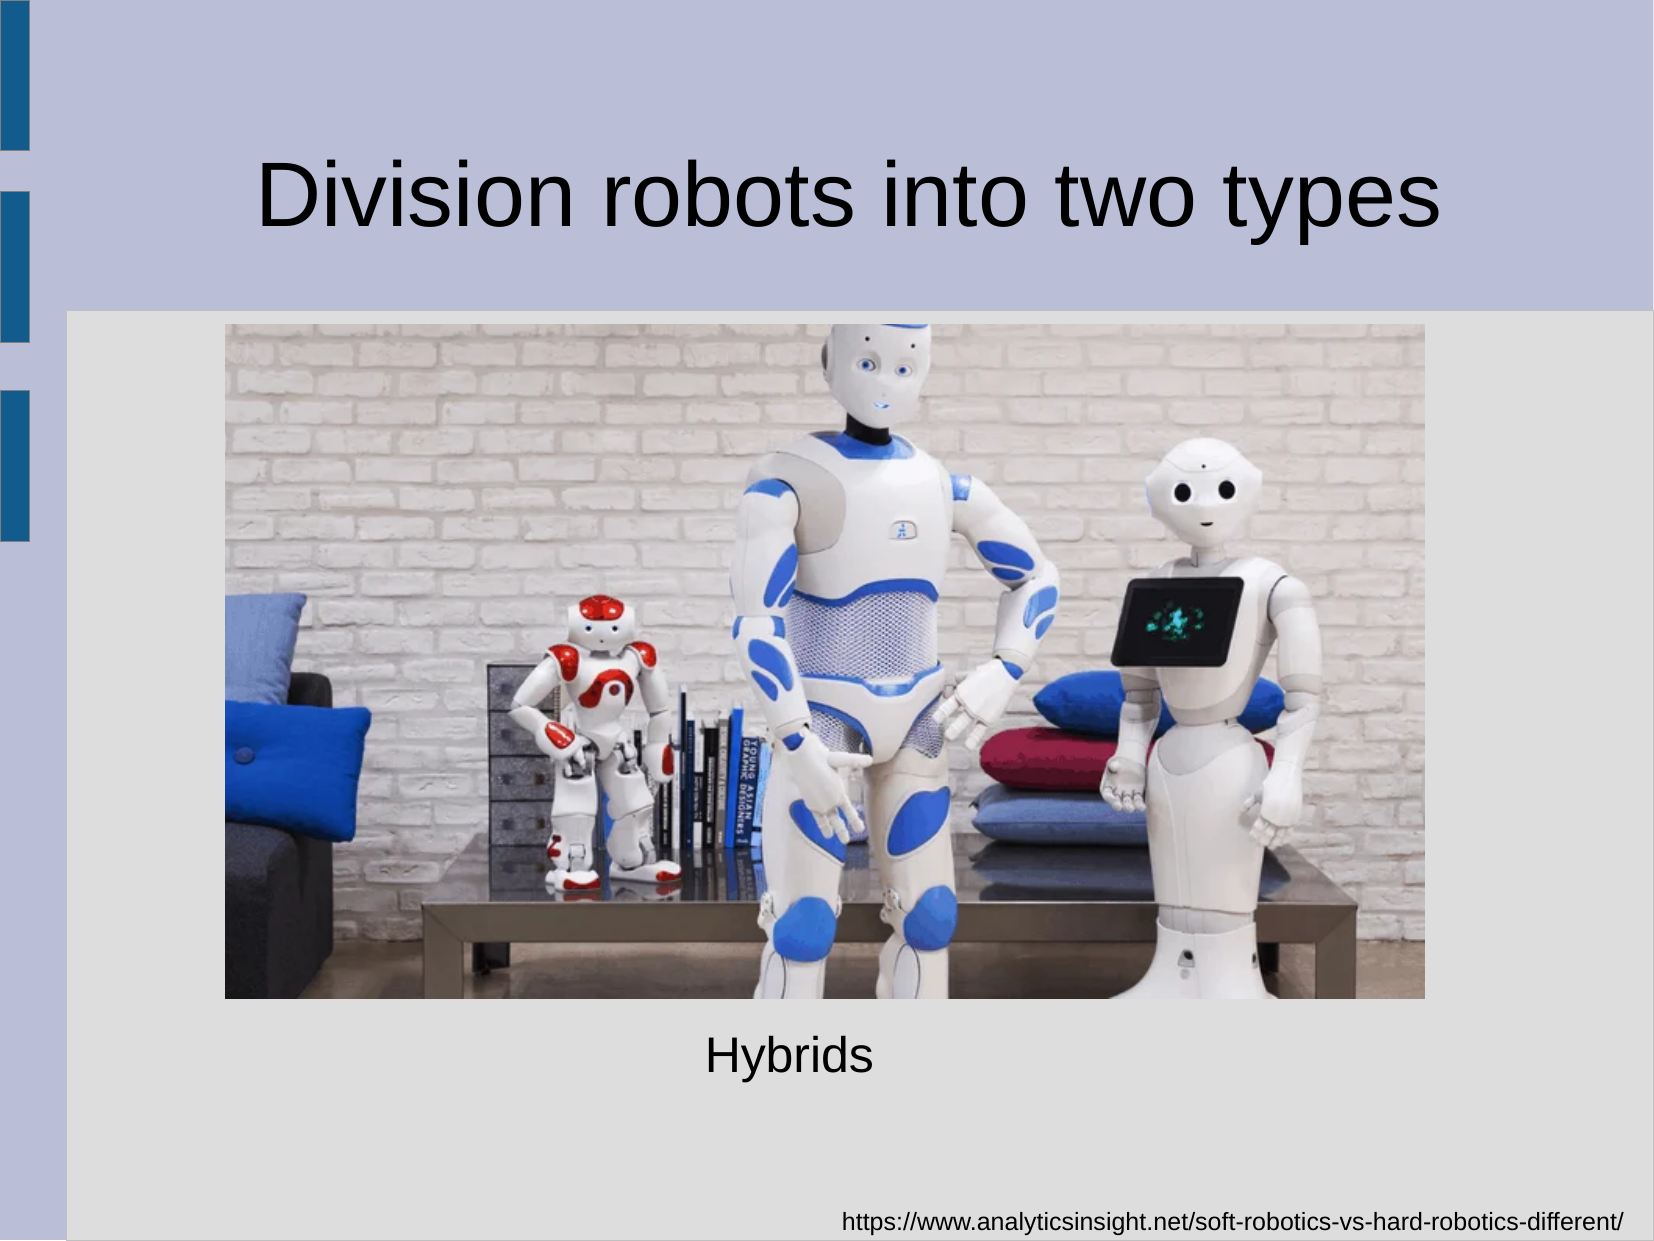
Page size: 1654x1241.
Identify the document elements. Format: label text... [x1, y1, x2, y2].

text_box Hybrids [690, 1020, 1654, 1189]
title Division robots into two types [121, 91, 1534, 299]
picture [225, 324, 1425, 1000]
text_box https://www.analyticsinsight.net/soft-robotics-vs-hard-robotics-different/ [827, 1200, 1654, 1241]
